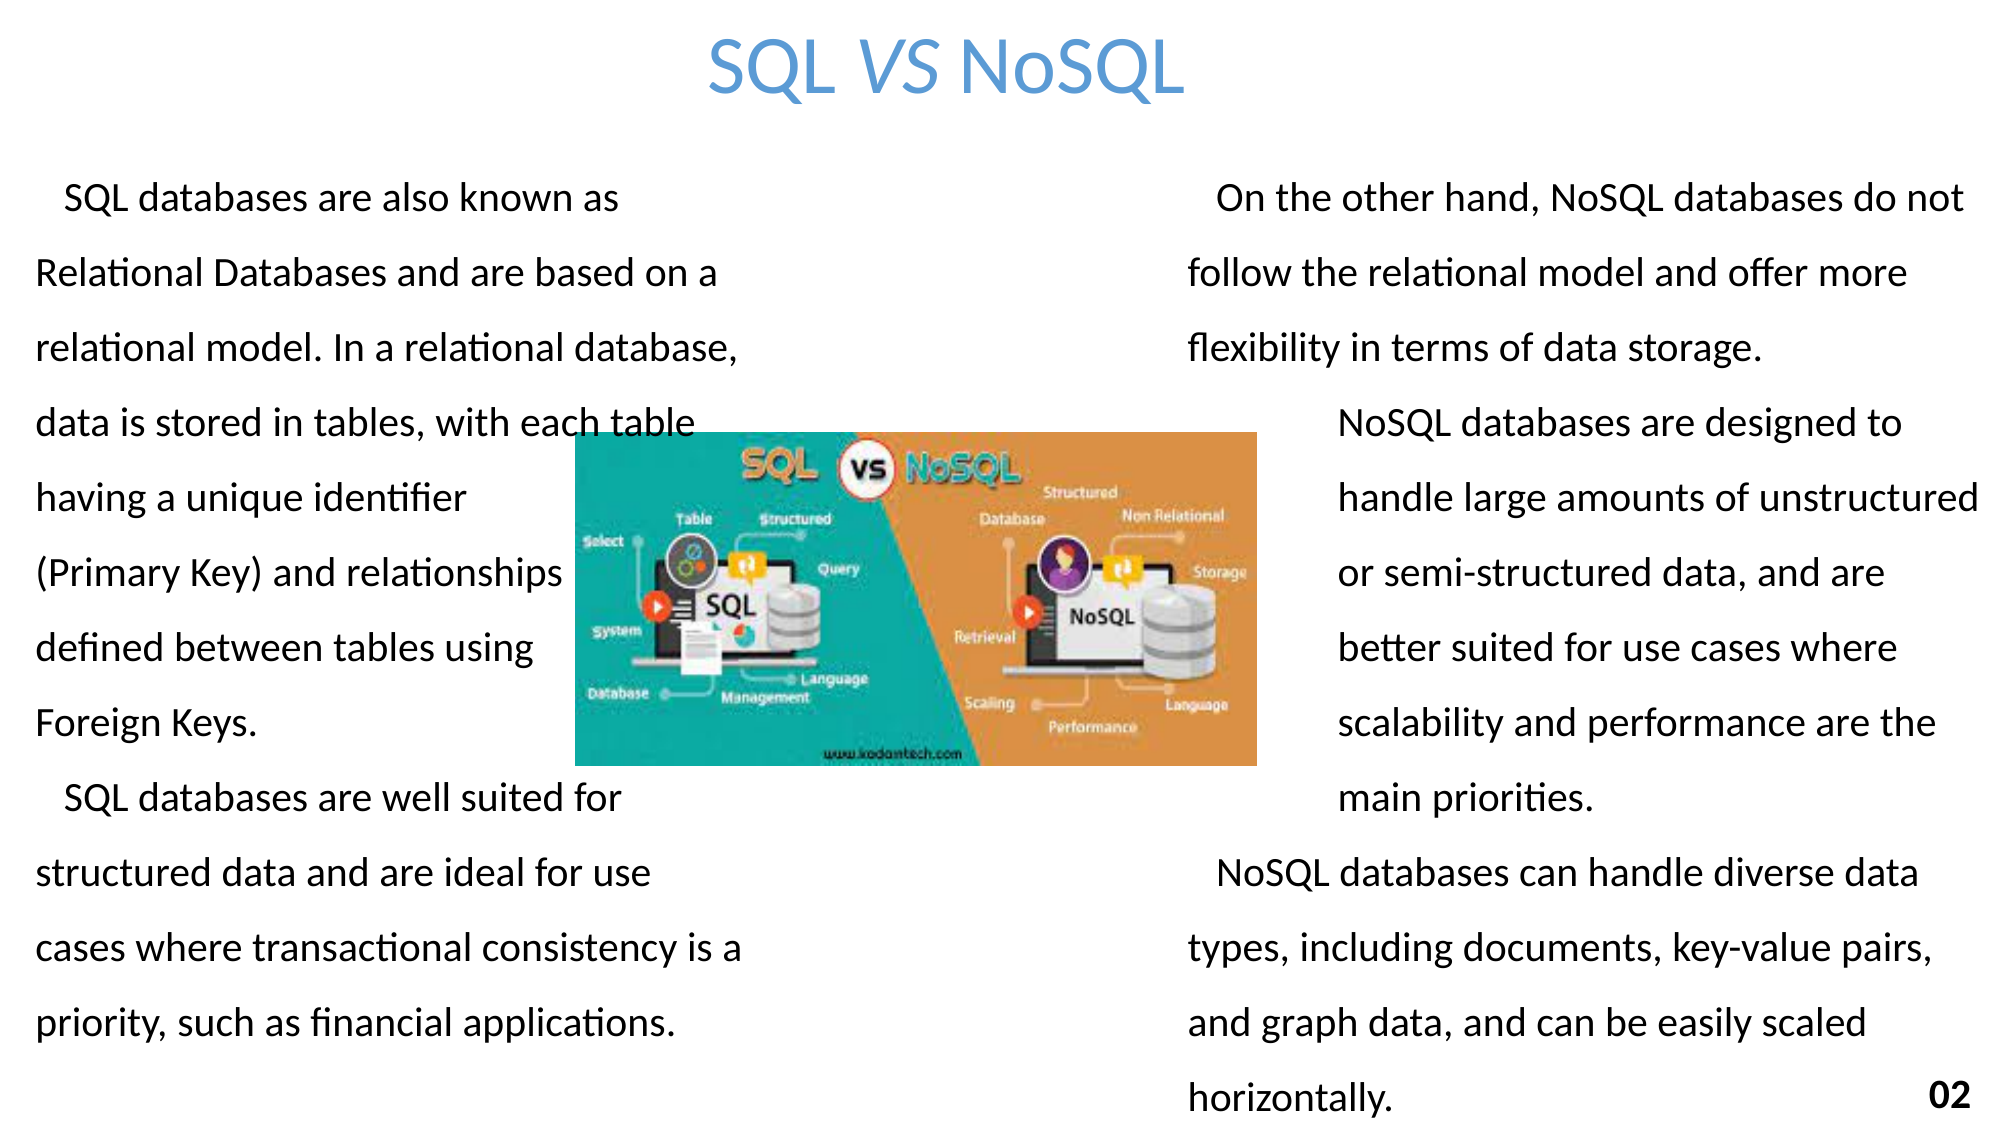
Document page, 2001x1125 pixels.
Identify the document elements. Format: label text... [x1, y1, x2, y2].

text_box SQL databases are also known as Relational Databases and are based on a relational model. In a relational database, data is stored in tables, with each table having a unique identifier (Primary Key) and relationships defined between tables using Foreign Keys. SQL databases are well suited for structured data and are ideal for use cases where transactional consistency is a priority, such as financial applications. [20, 137, 764, 1062]
picture [764, 432, 1172, 766]
text_box 02 [1900, 1059, 2000, 1125]
text_box On the other hand, NoSQL databases do not follow the relational model and offer more flexibility in terms of data storage. NoSQL databases are designed to handle large amounts of unstructured or semi-structured data, and are better suited for use cases where scalability and performance are the main priorities. NoSQL databases can handle diverse data types, including documents, key-value pairs, and graph data, and can be easily scaled horizontally. [1172, 137, 2000, 1062]
text_box SQL VS NoSQL [502, 2, 1392, 119]
